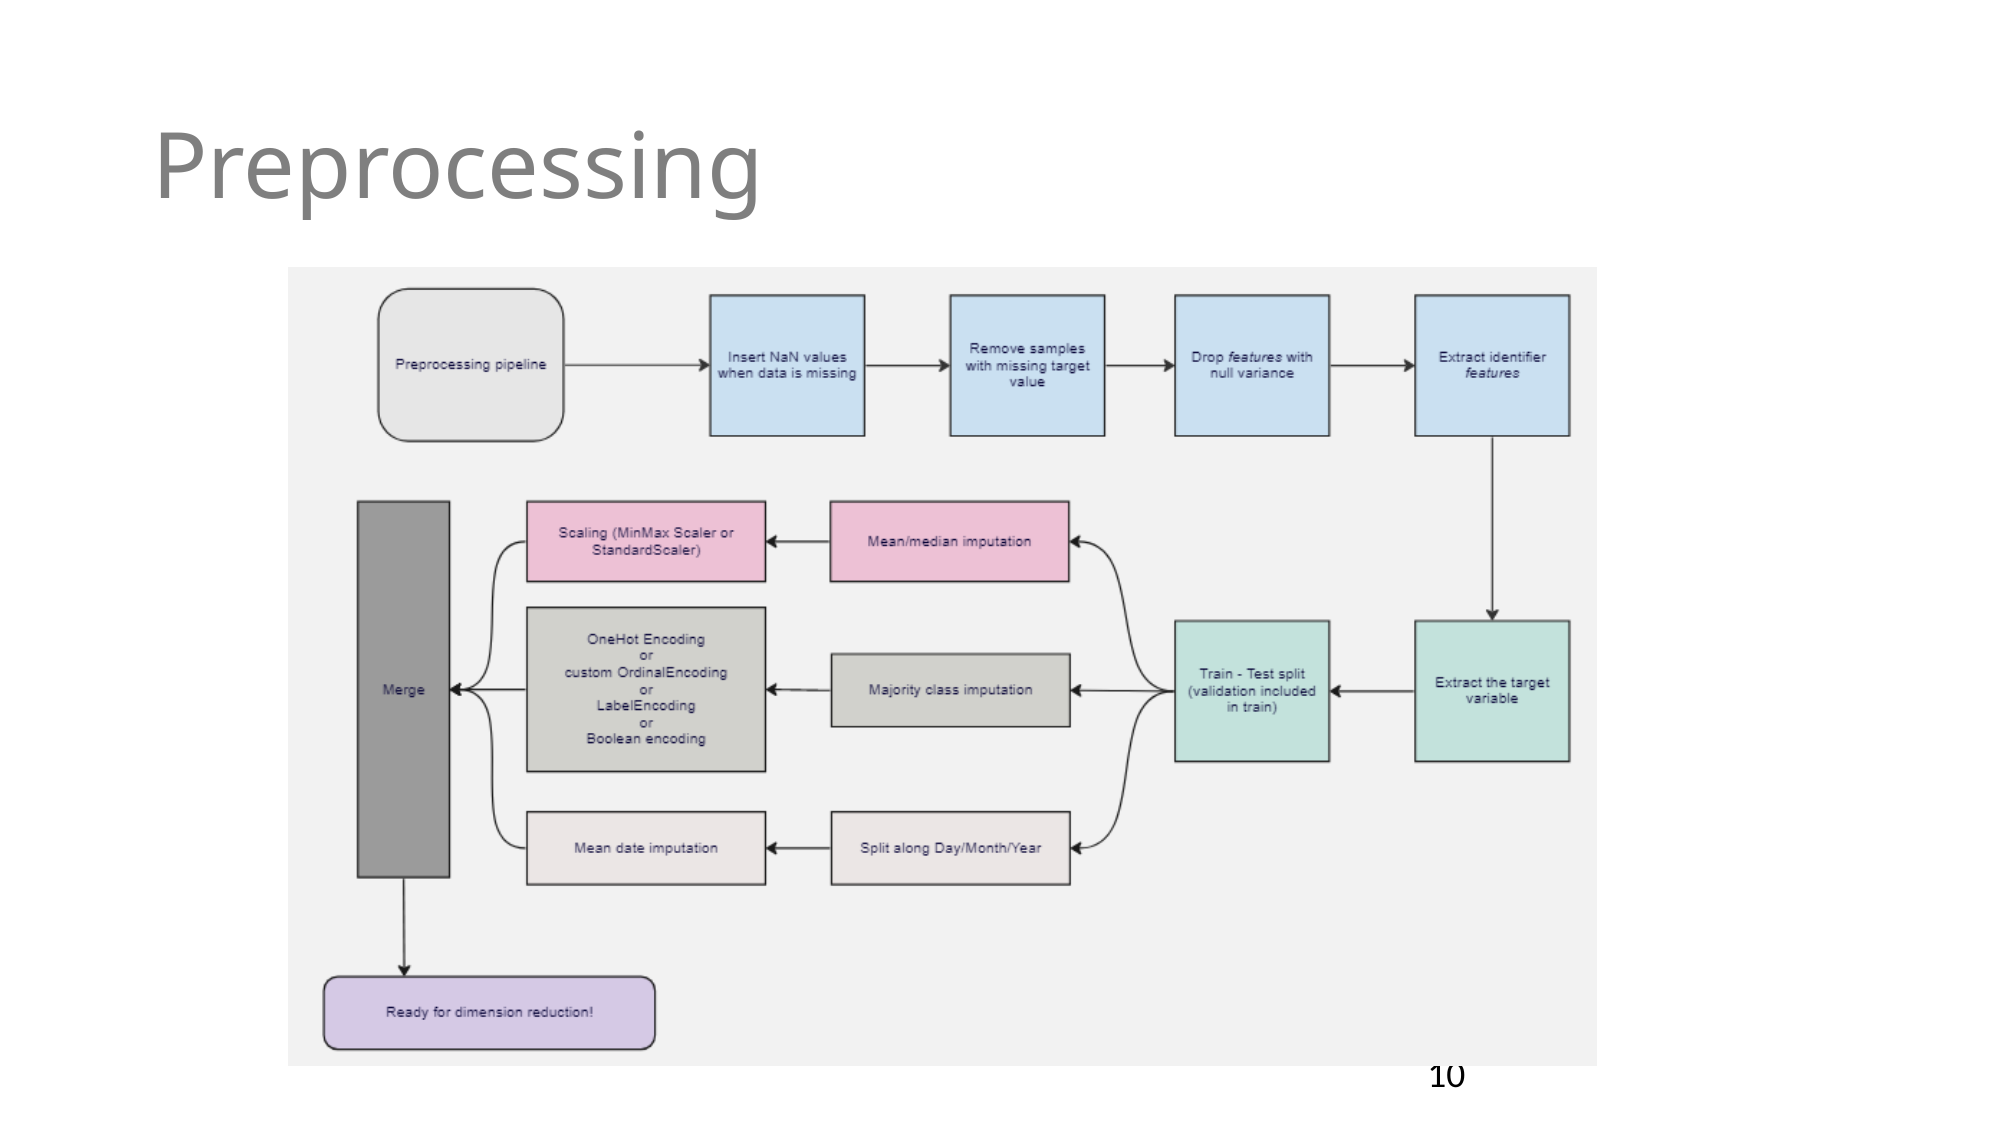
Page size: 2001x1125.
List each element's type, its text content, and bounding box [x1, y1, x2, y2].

title Preprocessing [137, 59, 1863, 278]
picture [288, 267, 1597, 1066]
text_box [1412, 1042, 1863, 1103]
